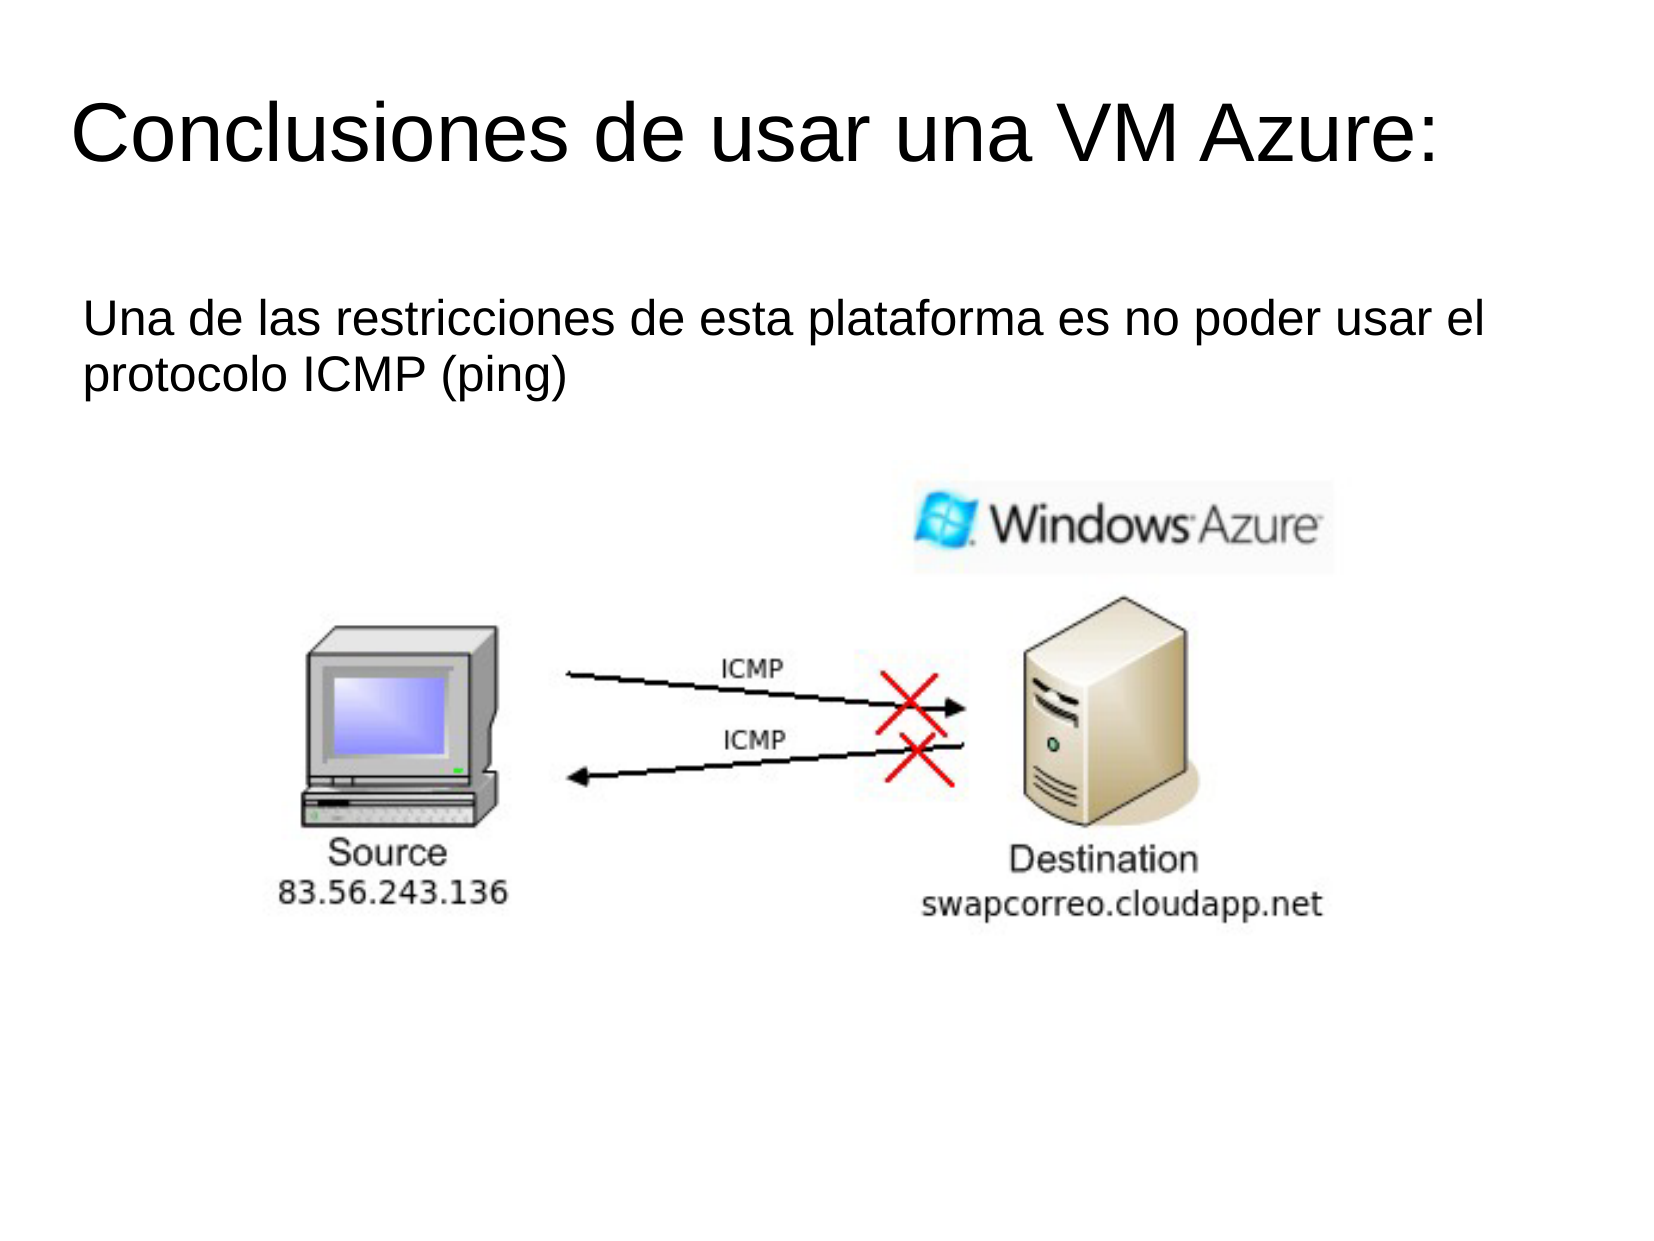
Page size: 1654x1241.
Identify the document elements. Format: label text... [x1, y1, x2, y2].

picture [130, 460, 1406, 1078]
title Conclusiones de usar una VM Azure: [11, 29, 1501, 237]
list Una de las restricciones de esta plataforma es no poder usar el protocolo ICMP (ping) [82, 290, 1571, 1010]
